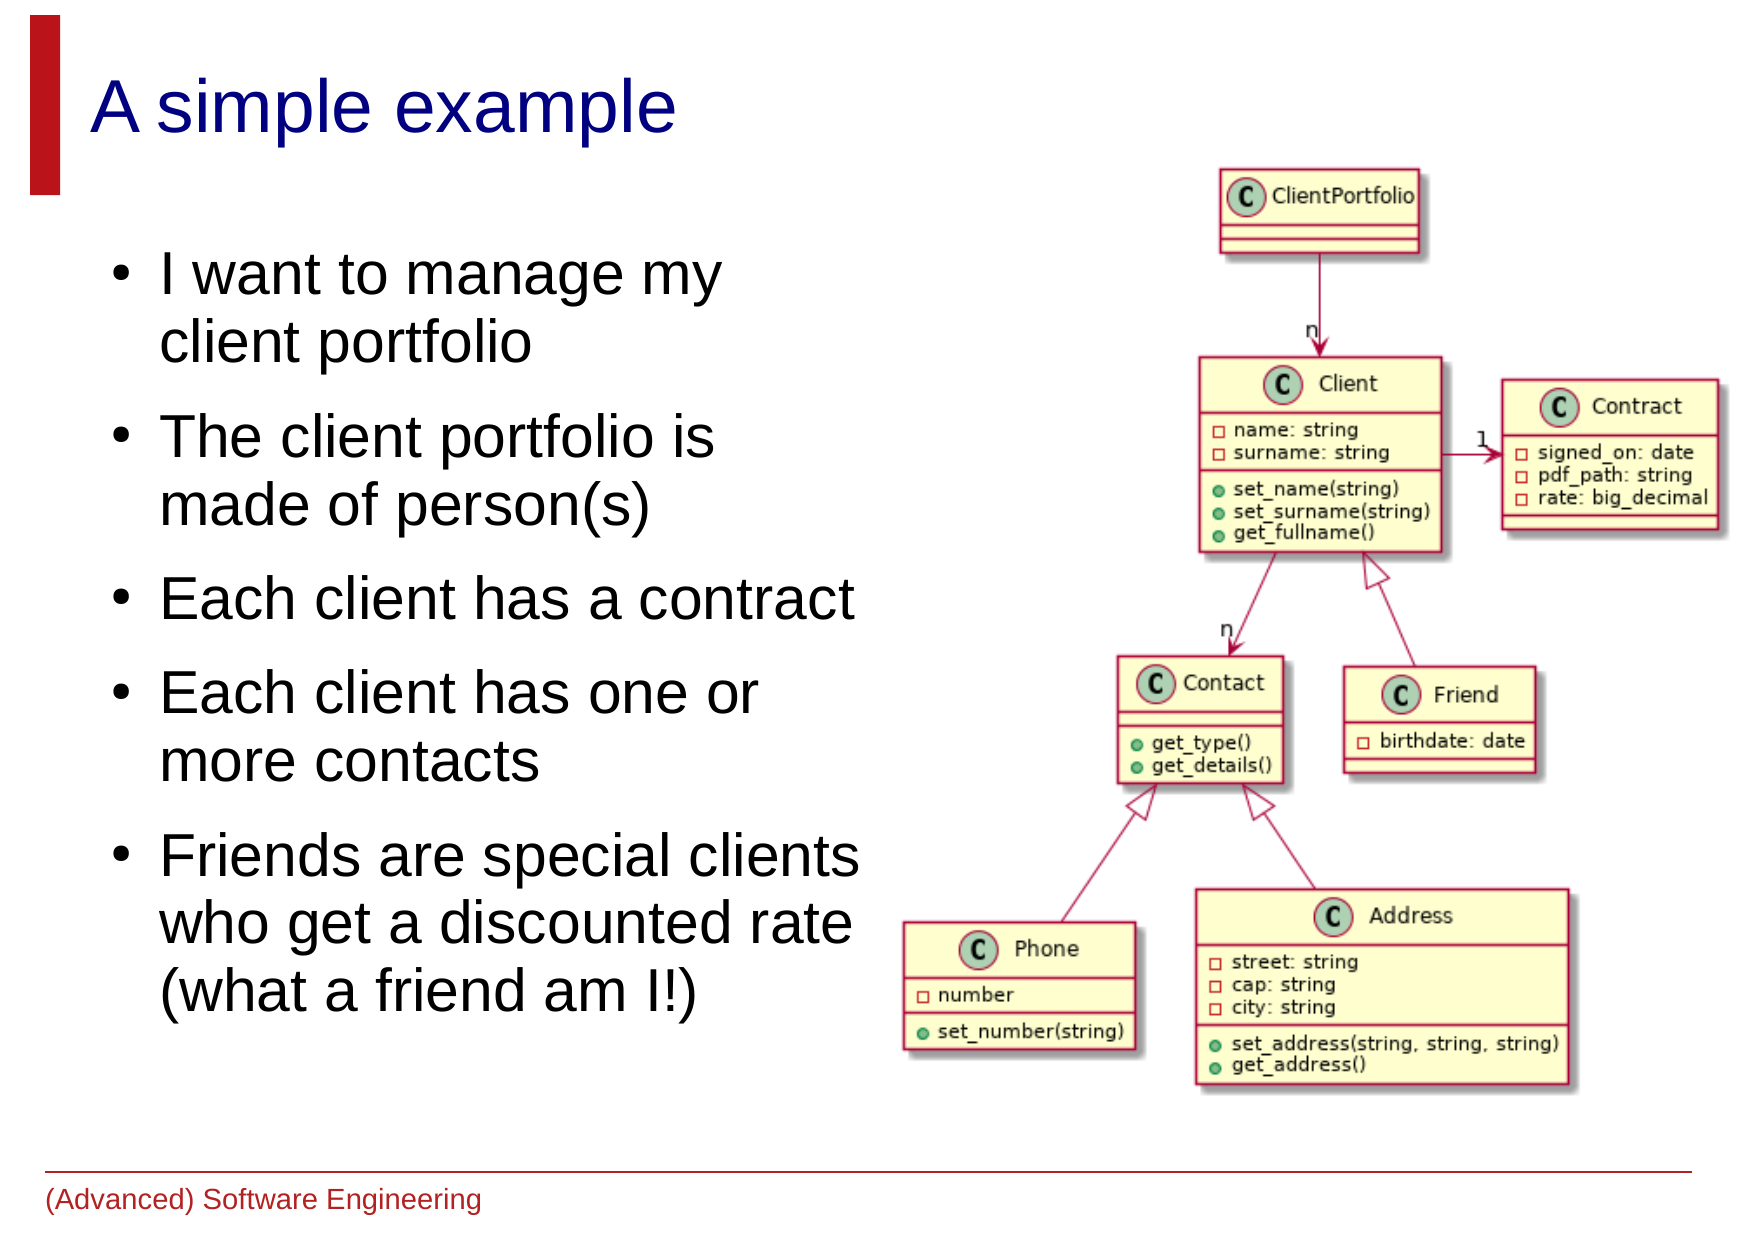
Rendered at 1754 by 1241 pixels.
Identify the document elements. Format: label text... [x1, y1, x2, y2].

list I want to manage my client portfolio The client portfolio is made of person(s) Each client has a contract Each client has one or more contacts Friends are special clients who get a discounted rate (what a friend am I!) [94, 239, 865, 1130]
title A simple example [90, 17, 1696, 196]
picture [893, 155, 1735, 1101]
